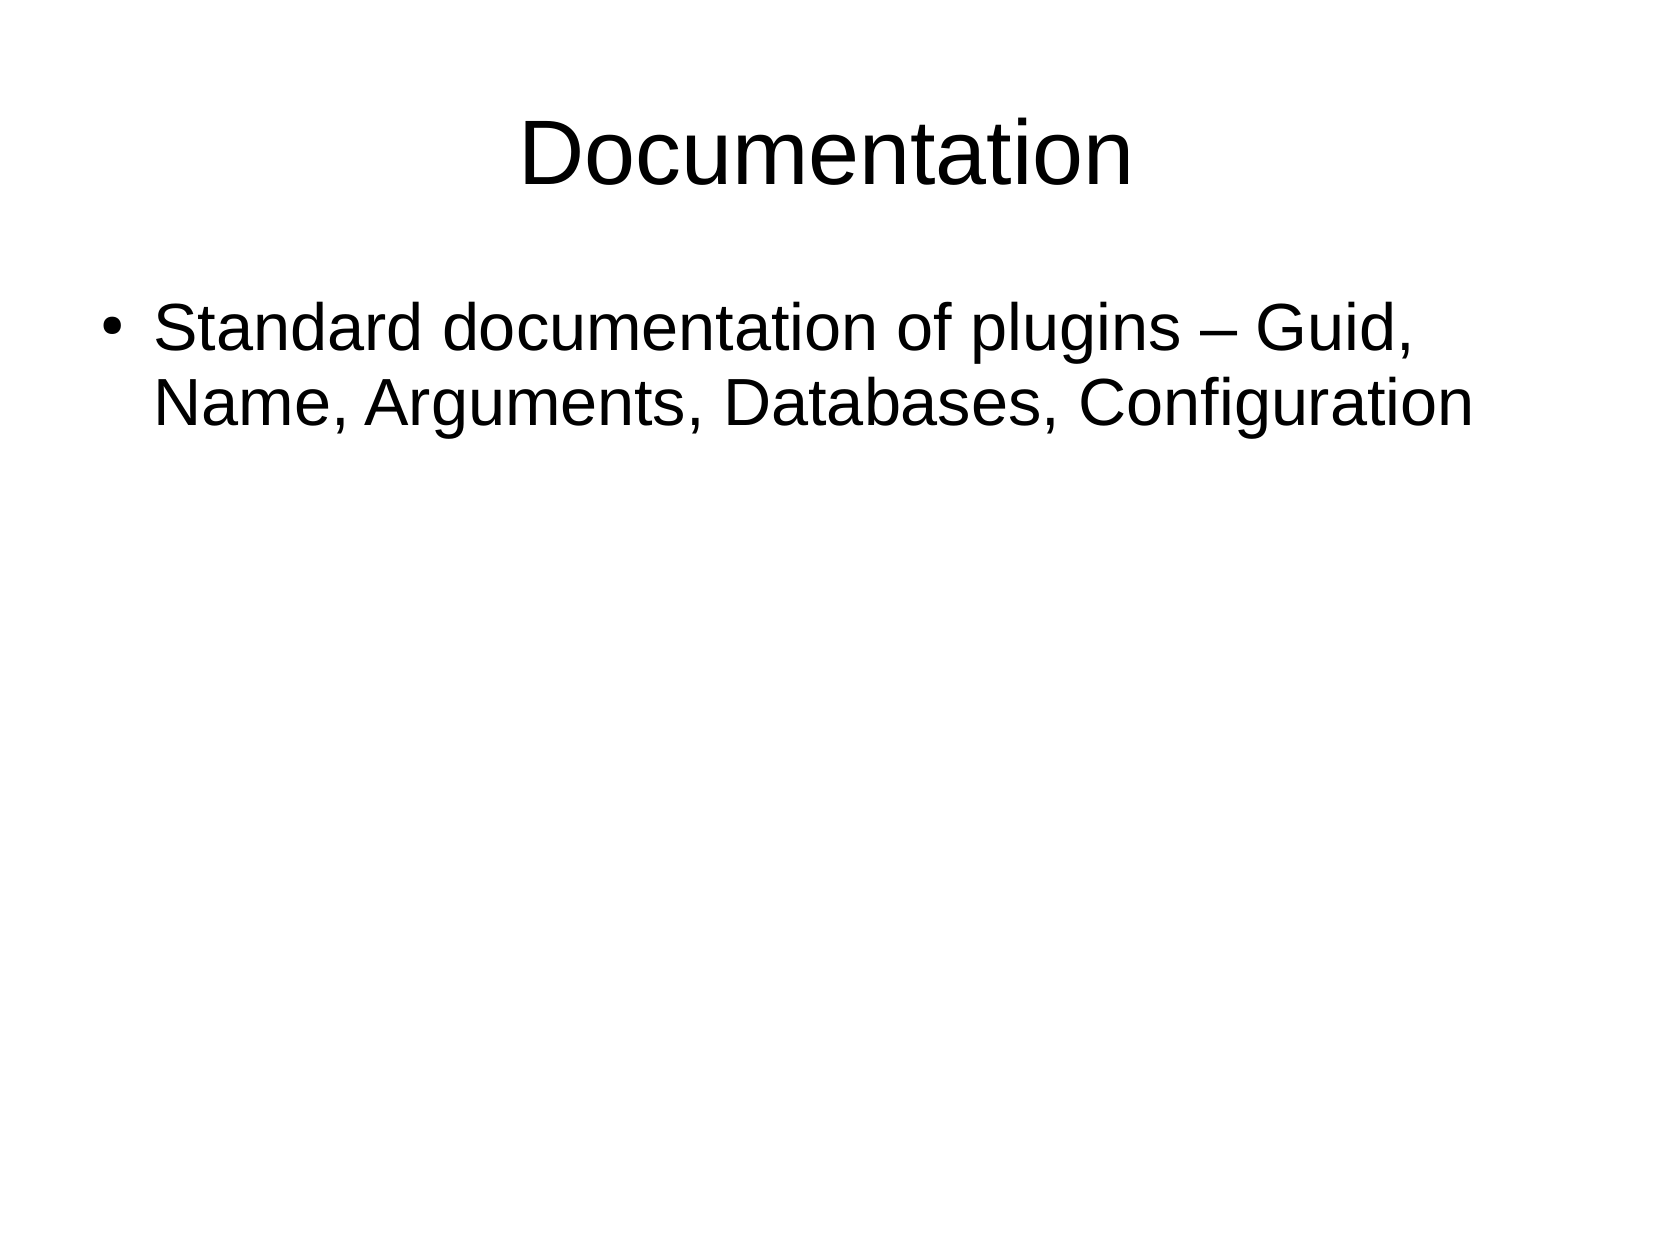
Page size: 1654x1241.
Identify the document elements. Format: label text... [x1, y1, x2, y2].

list Standard documentation of plugins – Guid, Name, Arguments, Databases, Configuration [82, 290, 1571, 1010]
title Documentation [82, 49, 1571, 257]
